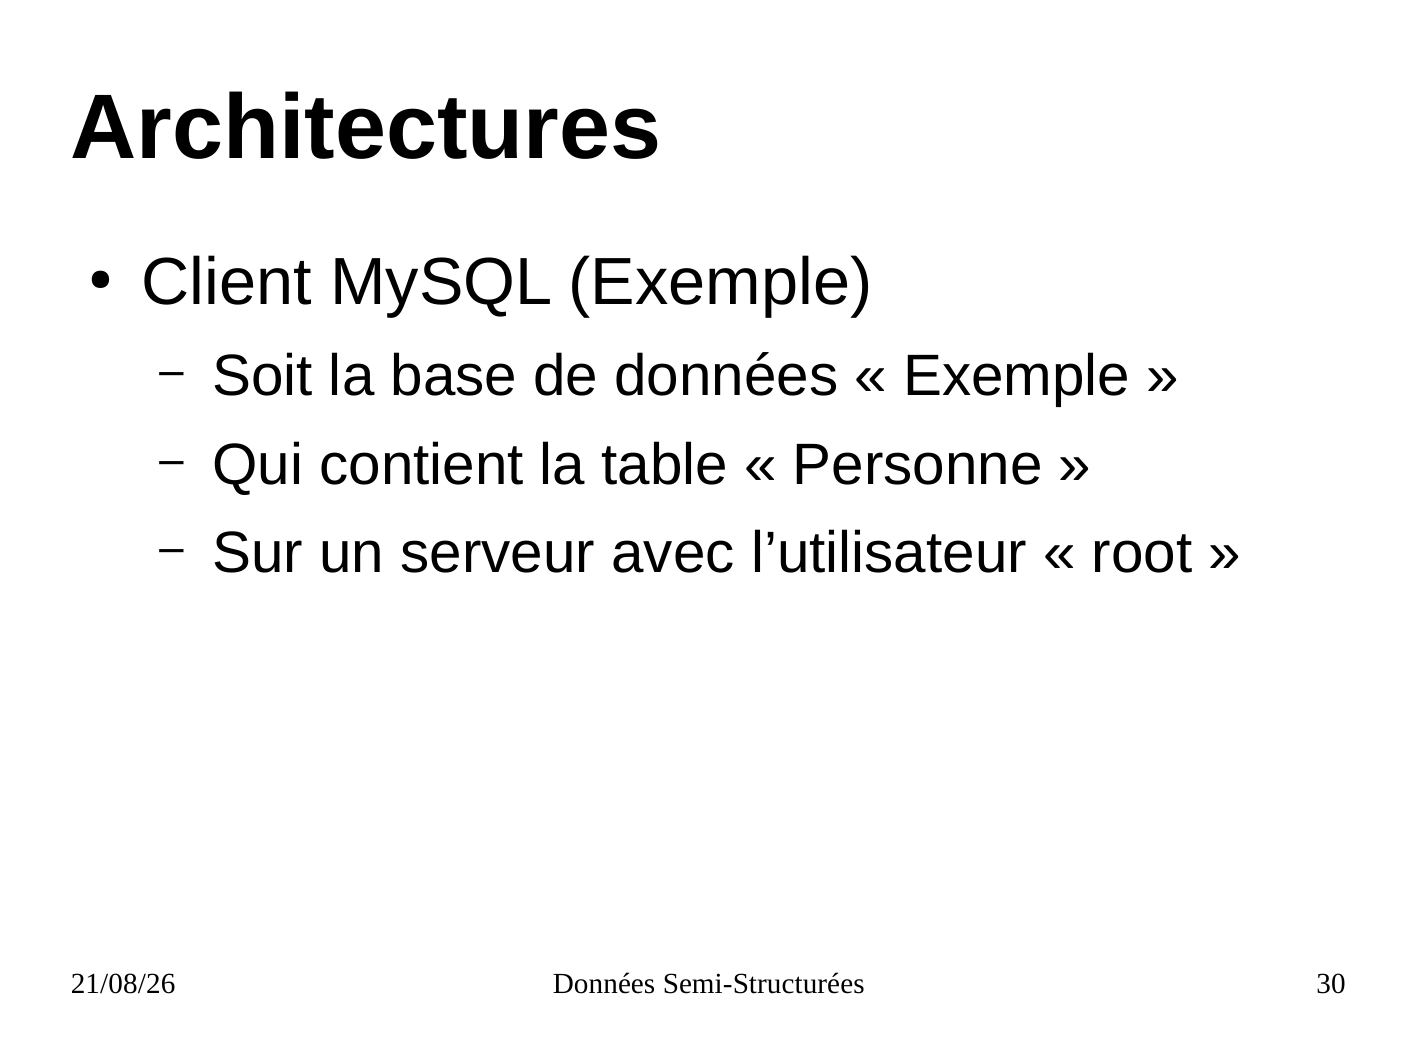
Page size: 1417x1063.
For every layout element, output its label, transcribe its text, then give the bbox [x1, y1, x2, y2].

title Architectures [70, 42, 1346, 212]
list Client MySQL (Exemple) Soit la base de données « Exemple » Qui contient la table « Personne » Sur un serveur avec l’utilisateur « root » [70, 244, 1346, 925]
